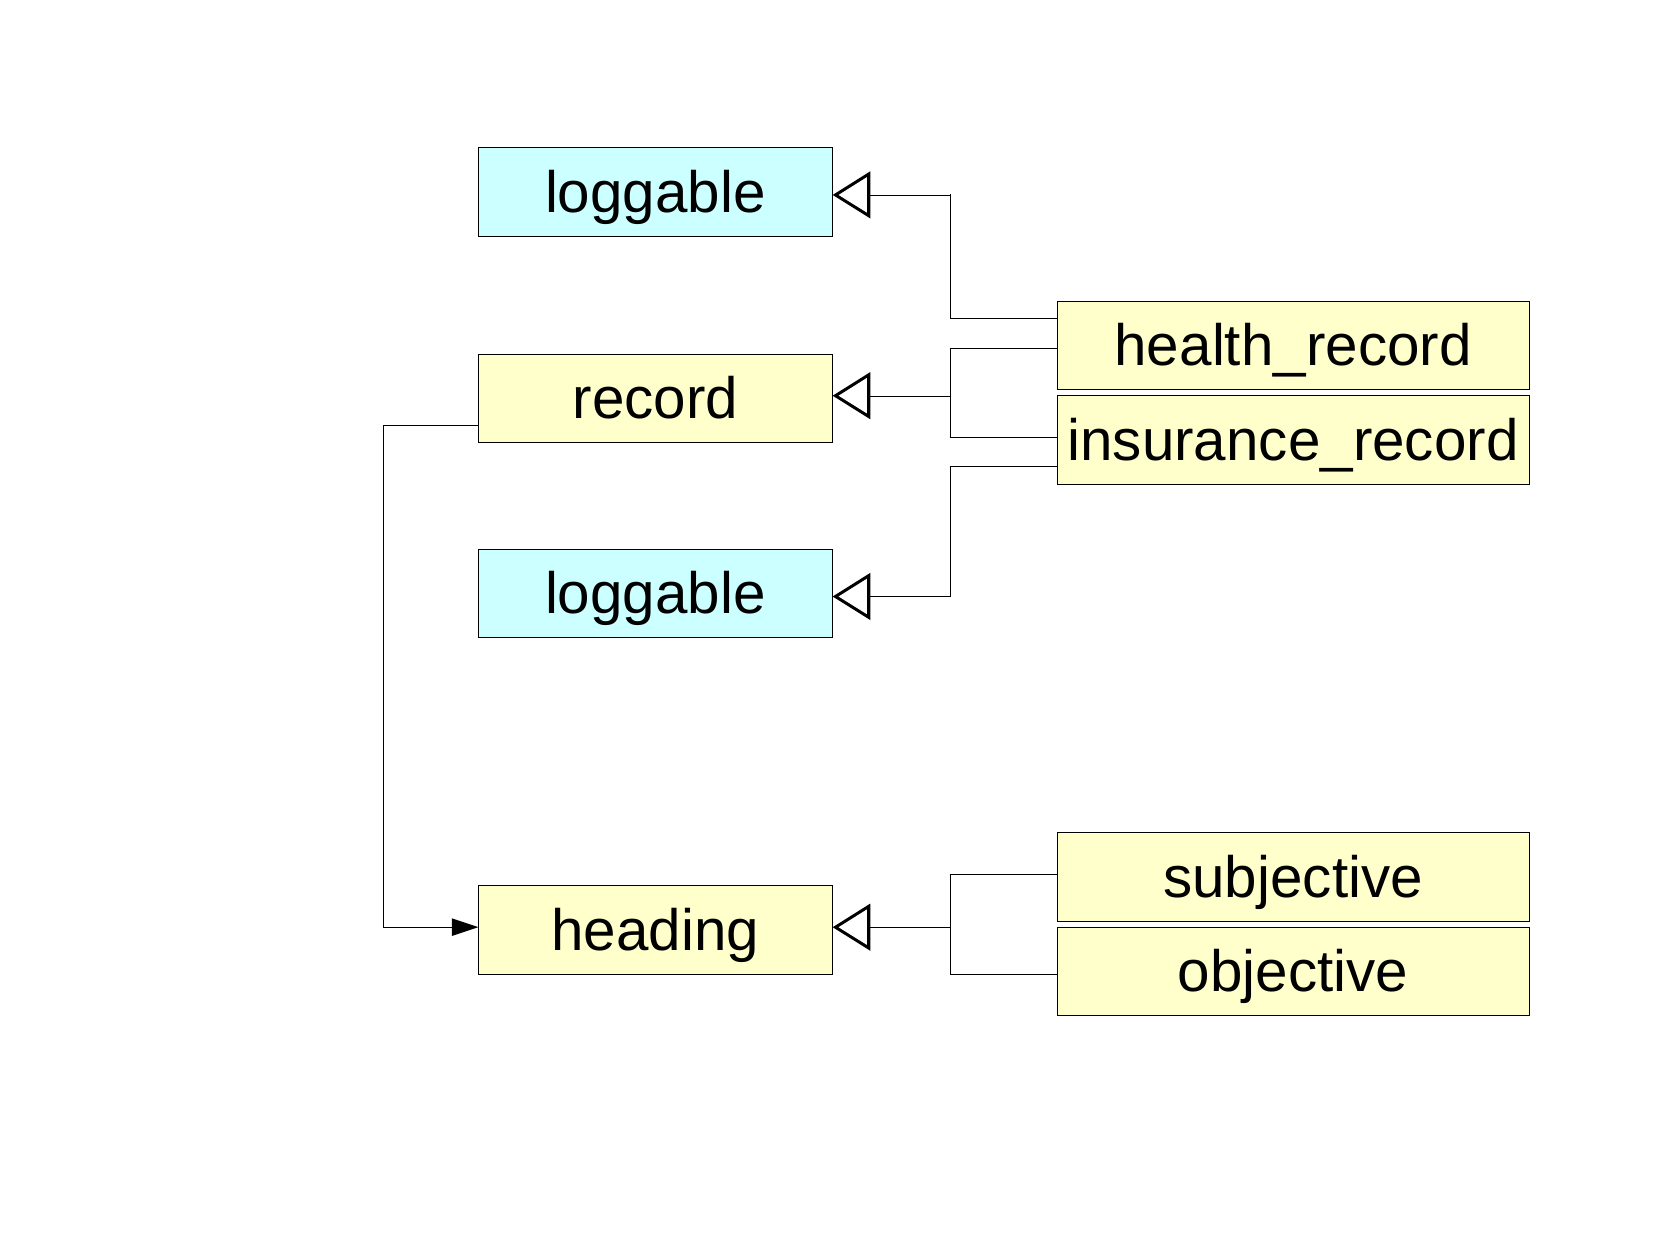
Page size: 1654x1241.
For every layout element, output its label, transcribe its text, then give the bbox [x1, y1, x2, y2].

text_box insurance_record [1057, 395, 1530, 485]
text_box objective [1057, 927, 1530, 1016]
text_box heading [478, 885, 833, 975]
text_box health_record [1057, 301, 1530, 390]
text_box loggable [478, 549, 833, 638]
text_box record [478, 354, 833, 443]
text_box subjective [1057, 832, 1530, 922]
text_box loggable [478, 147, 833, 237]
